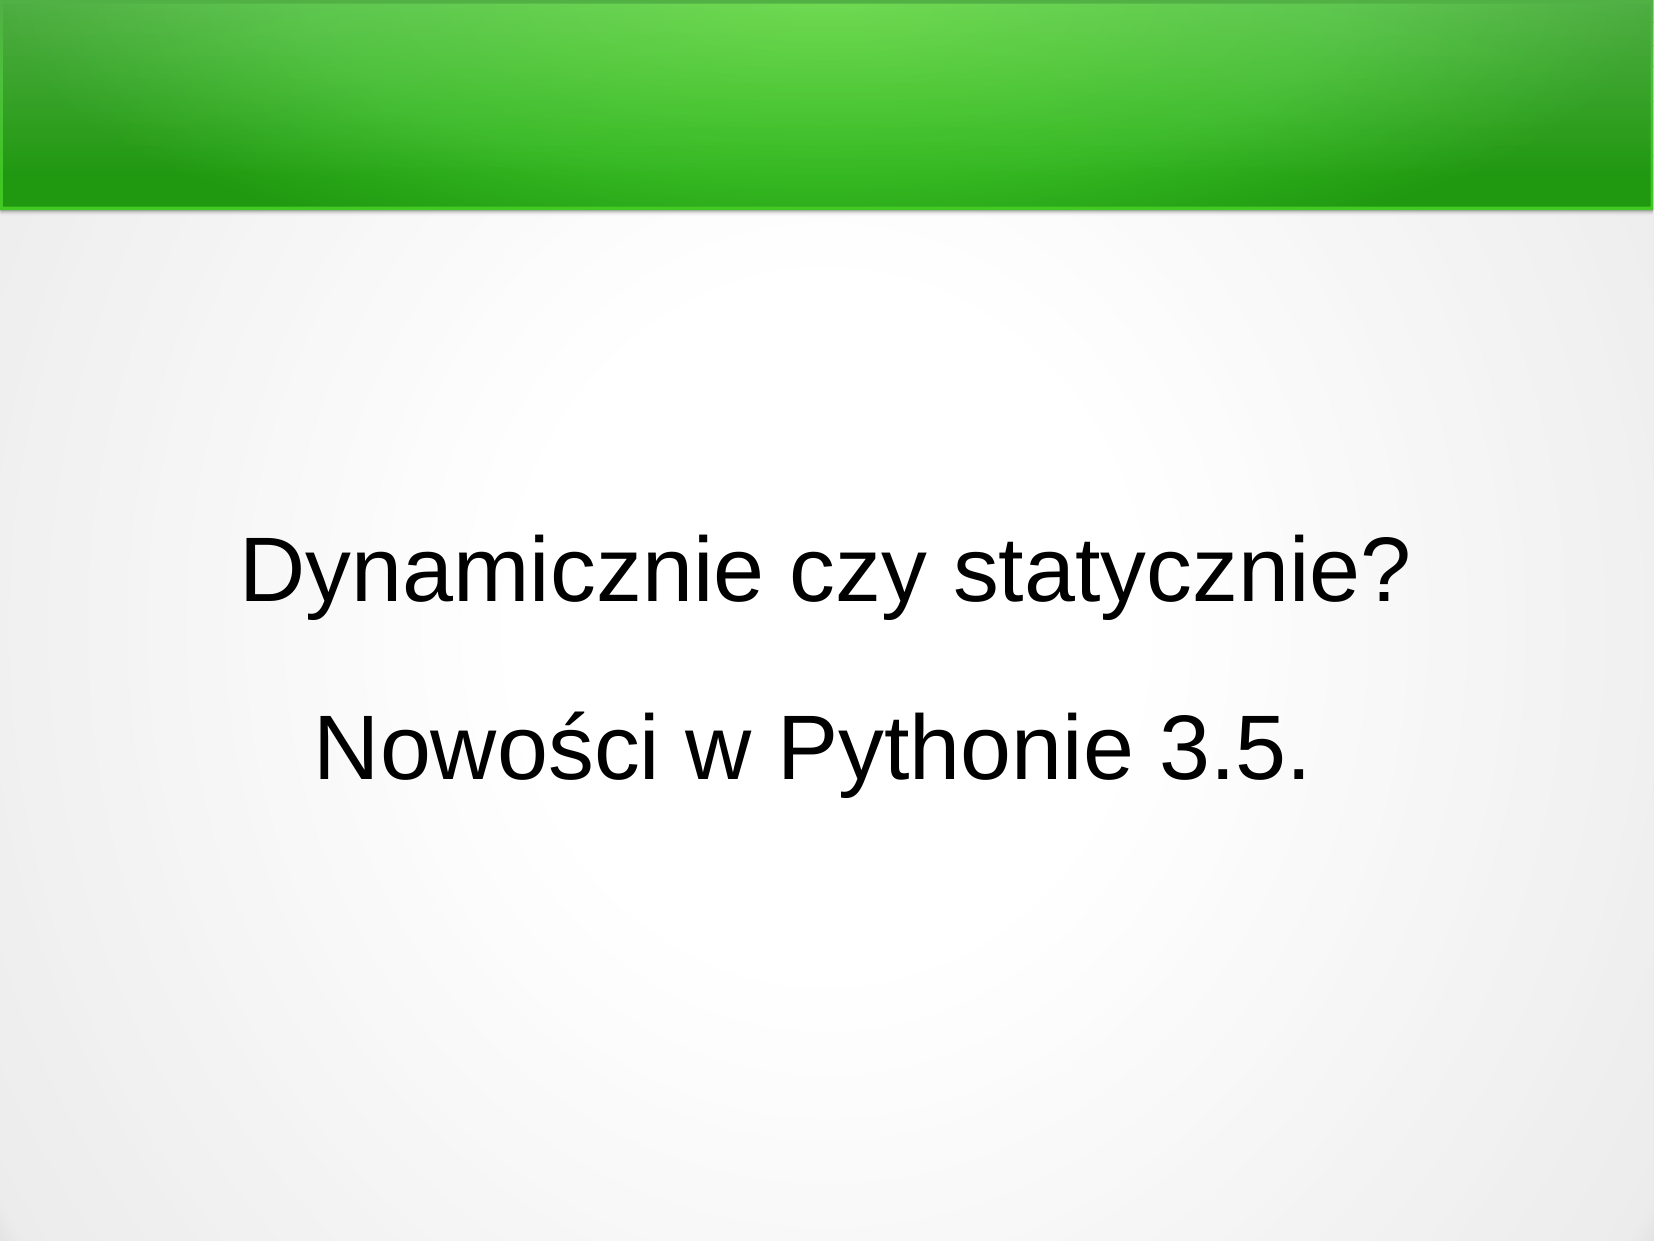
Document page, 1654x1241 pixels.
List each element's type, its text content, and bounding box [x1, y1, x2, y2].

subtitle Dynamicznie czy statycznie? Nowości w Pythonie 3.5. [82, 299, 1571, 1019]
